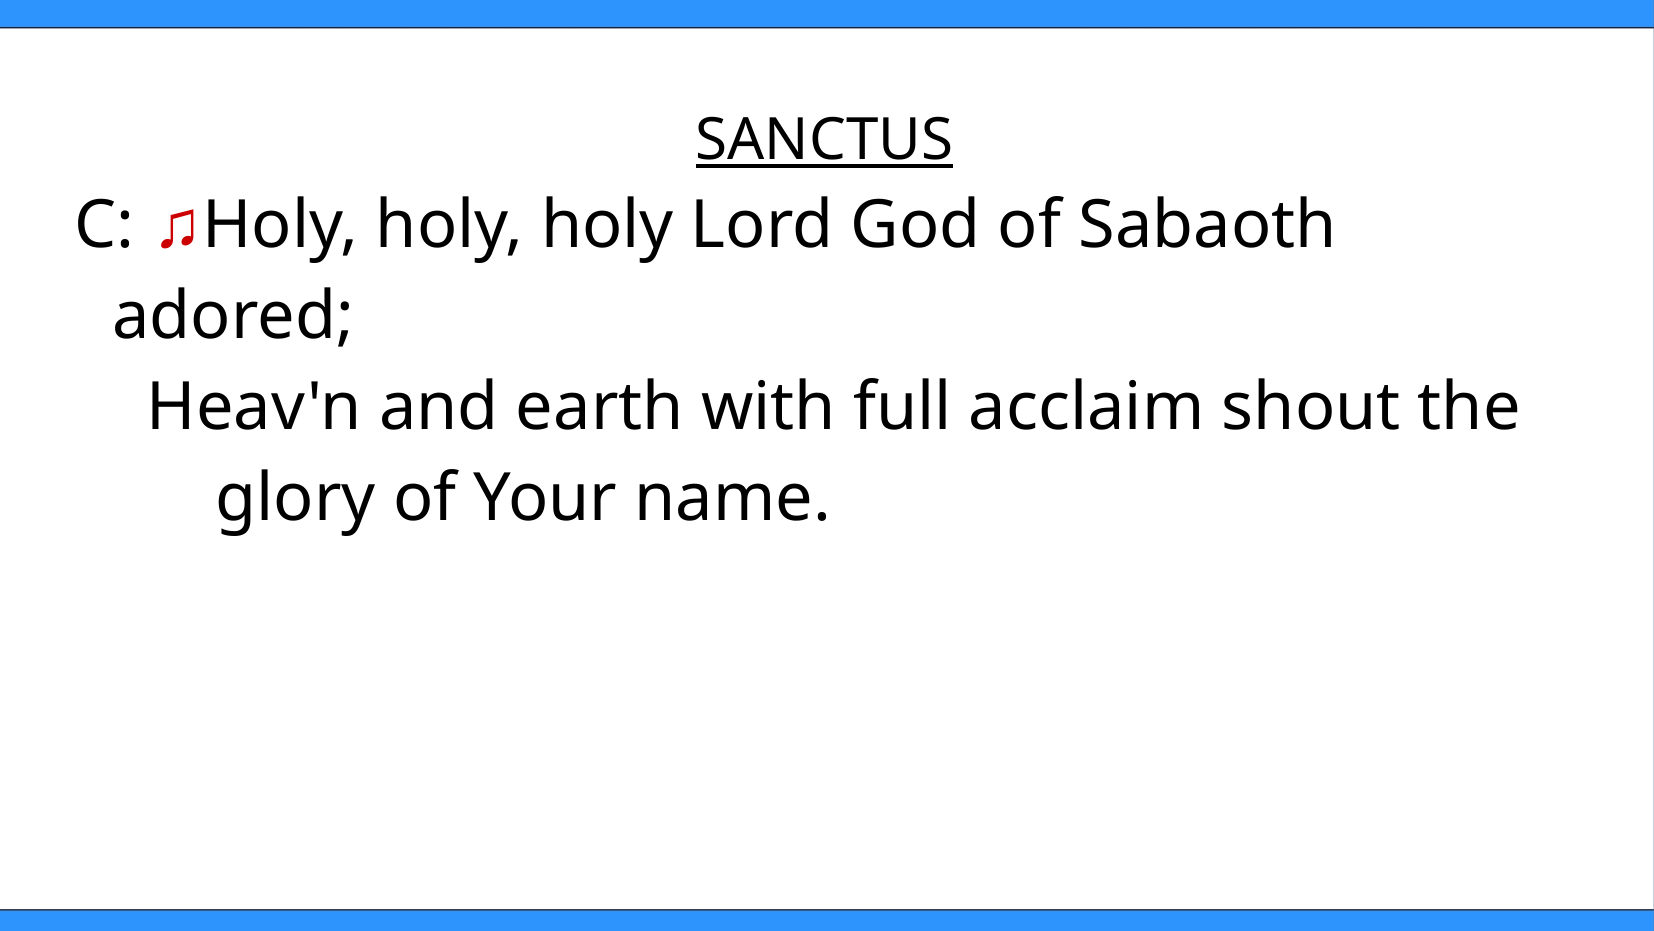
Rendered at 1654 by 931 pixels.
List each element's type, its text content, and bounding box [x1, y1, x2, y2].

text_box SANCTUS C: ♫Holy, holy, holy Lord God of Sabaoth adored; Heav'n and earth with full acclaim shout the glory of Your name. [60, 90, 1589, 451]
picture [0, 0, 1654, 931]
